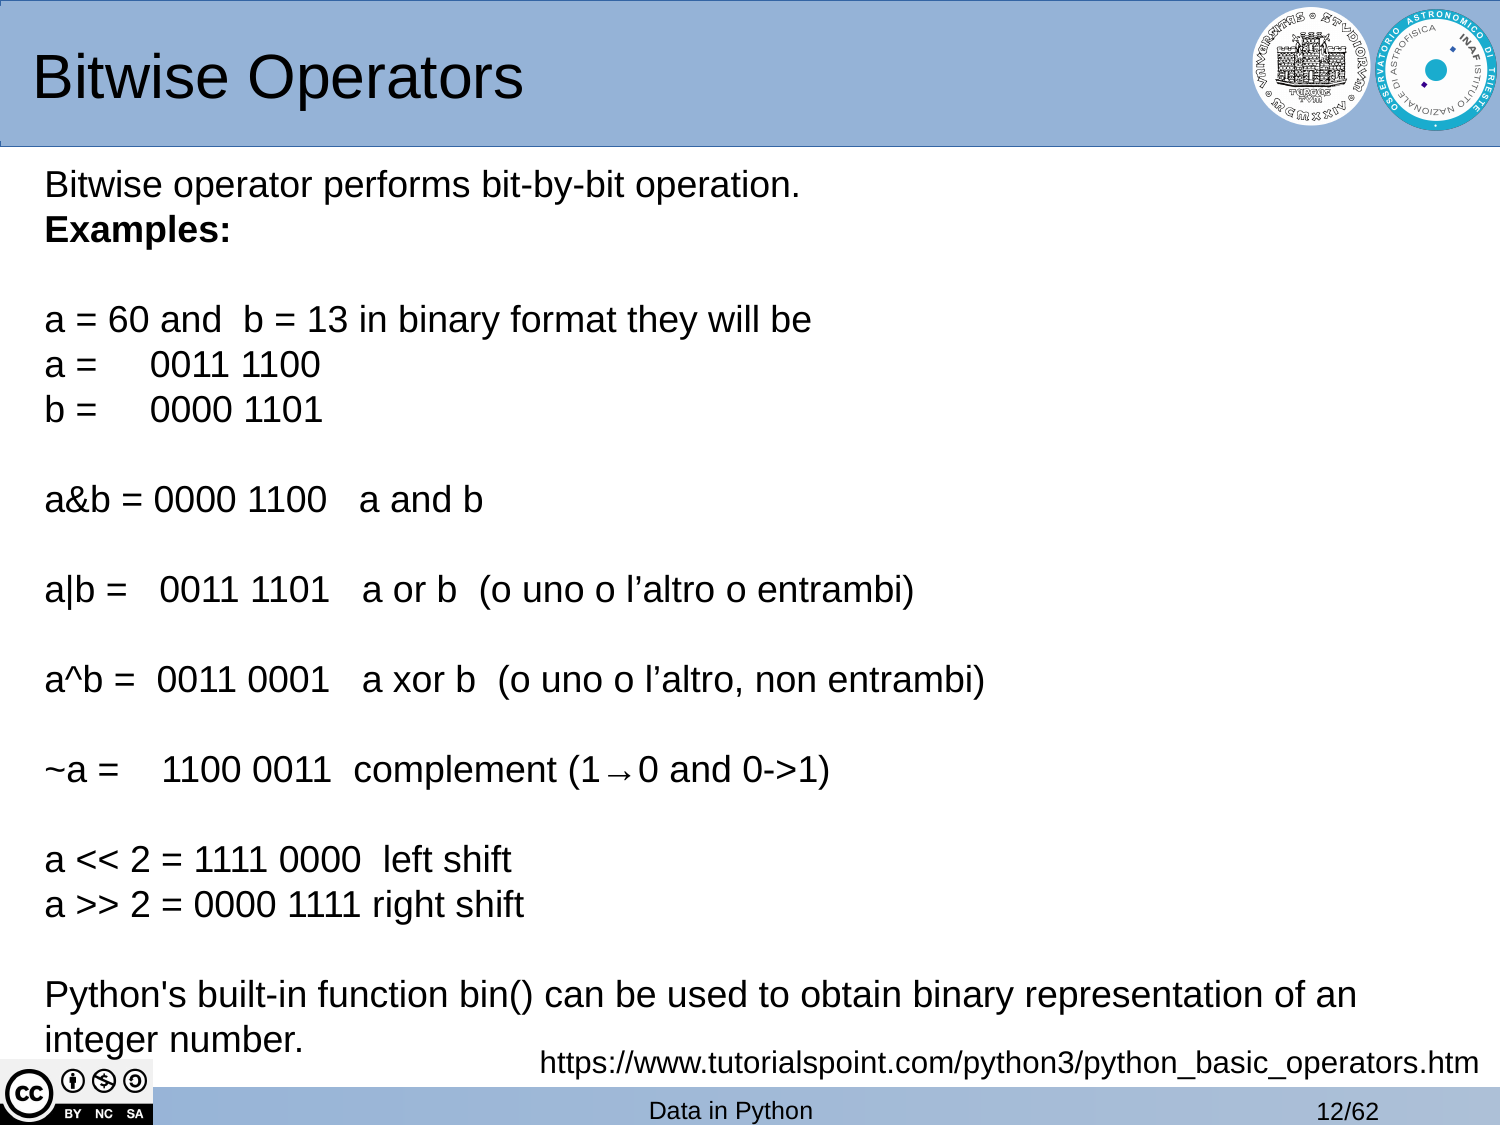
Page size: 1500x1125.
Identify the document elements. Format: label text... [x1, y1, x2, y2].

text_box Bitwise Operators [0, 5, 1253, 141]
picture [1253, 0, 1500, 156]
picture [0, 1059, 153, 1125]
list Bitwise operator performs bit-by-bit operation. Examples: a = 60 and b = 13 in binary format they will be a = 0011 1100 b = 0000 1101 a&b = 0000 1100 a and b a|b = 0011 1101 a or b (o uno o l’altro o entrambi) a^b = 0011 0001 a xor b (o uno o l’altro, non entrambi) ~a = 1100 0011 complement (1→0 and 0->1) a << 2 = 1111 0000 left shift a >> 2 = 0000 1111 right shift Python's built-in function bin() can be used to obtain binary representation of an integer number. [29, 152, 1427, 1065]
list https://www.tutorialspoint.com/python3/python_basic_operators.htm [524, 1027, 1500, 1086]
